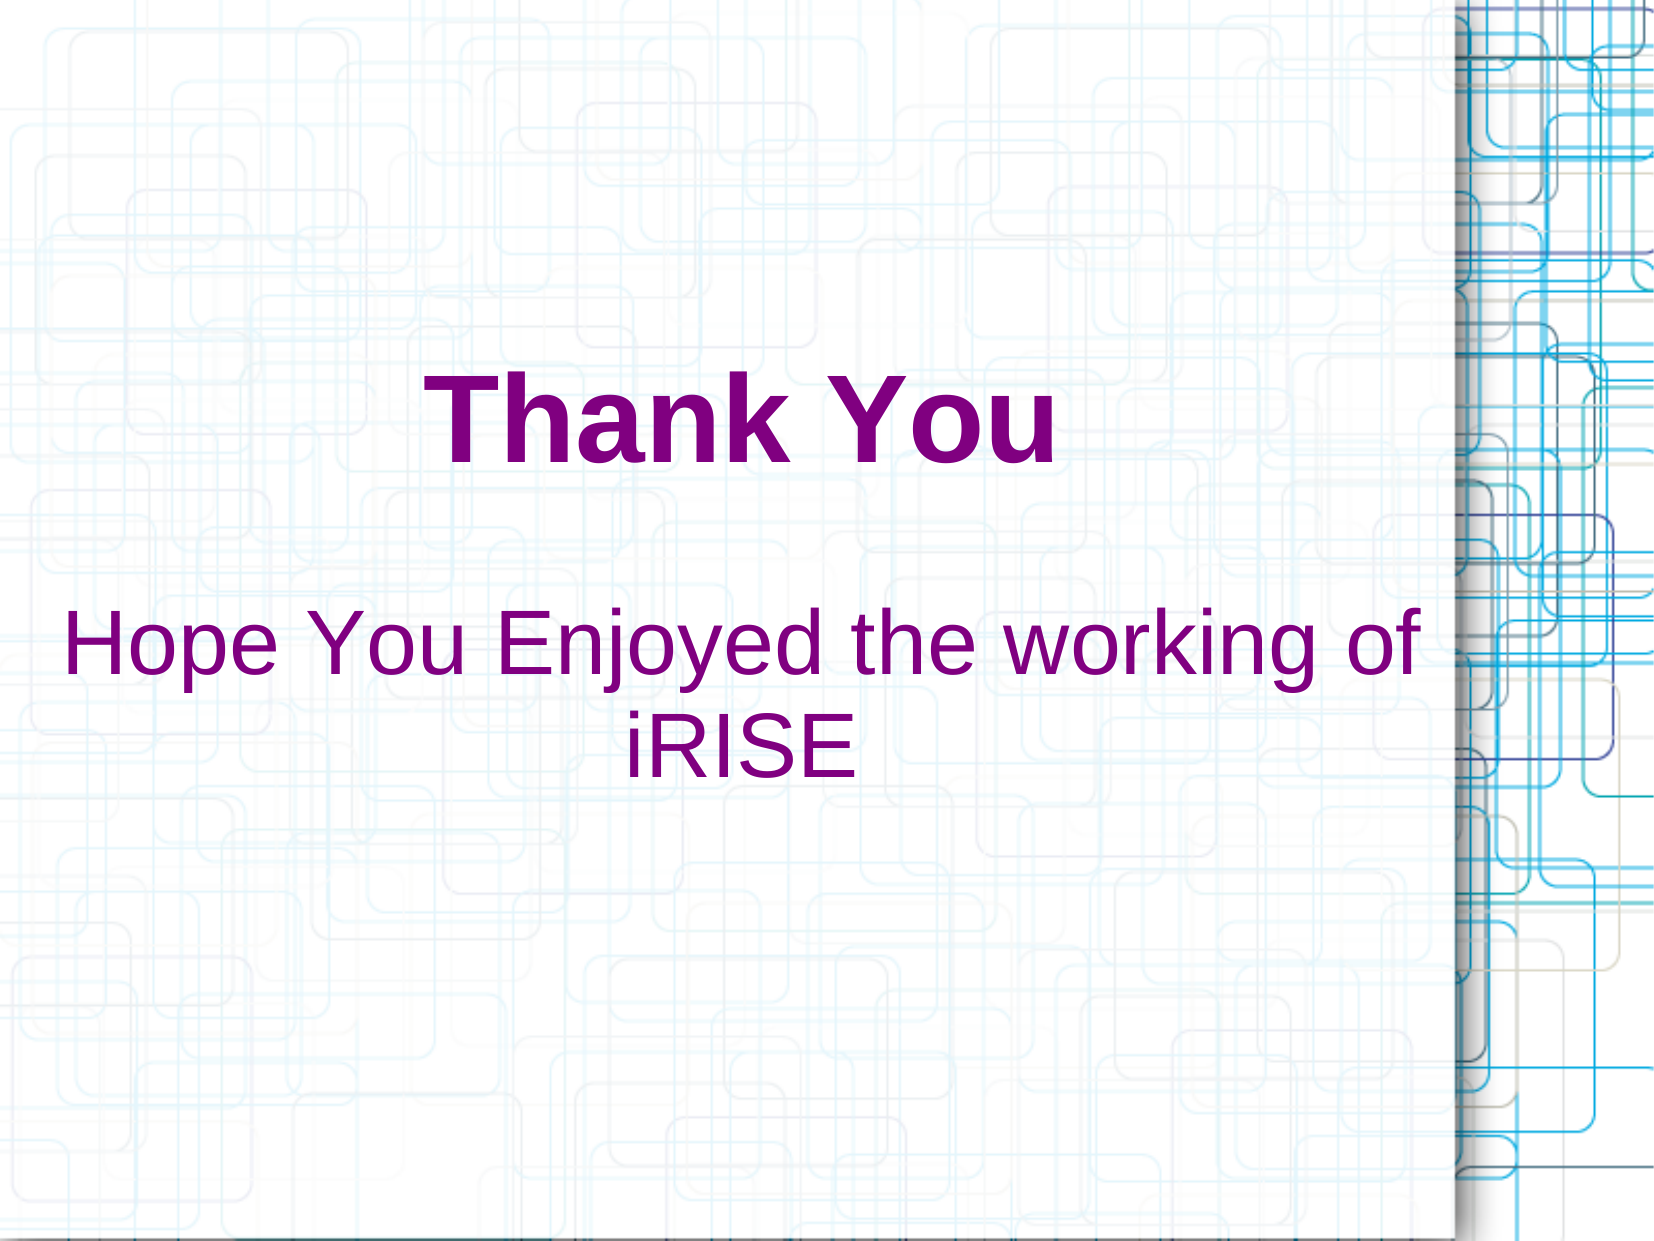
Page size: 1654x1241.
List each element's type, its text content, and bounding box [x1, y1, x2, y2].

text_box Thank You Hope You Enjoyed the working of iRISE [43, 153, 1441, 993]
picture [0, 0, 1654, 1241]
